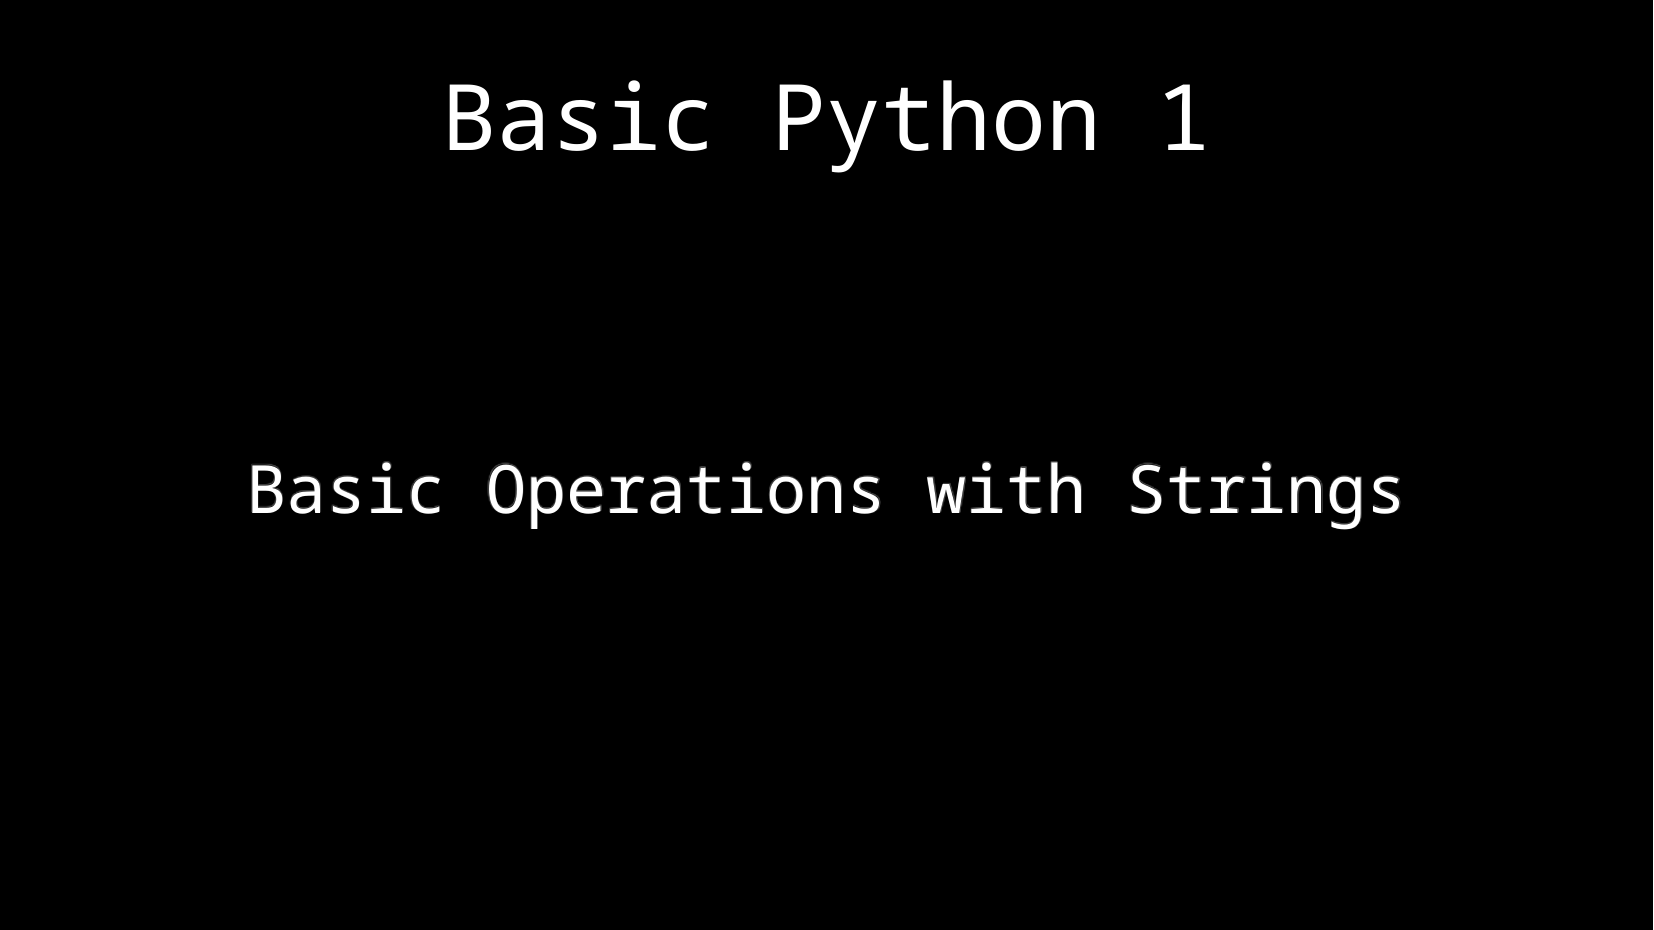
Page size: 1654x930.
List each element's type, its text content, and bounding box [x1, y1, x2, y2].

title Basic Python 1 [82, 37, 1571, 193]
subtitle Basic Operations with Strings [82, 217, 1571, 757]
